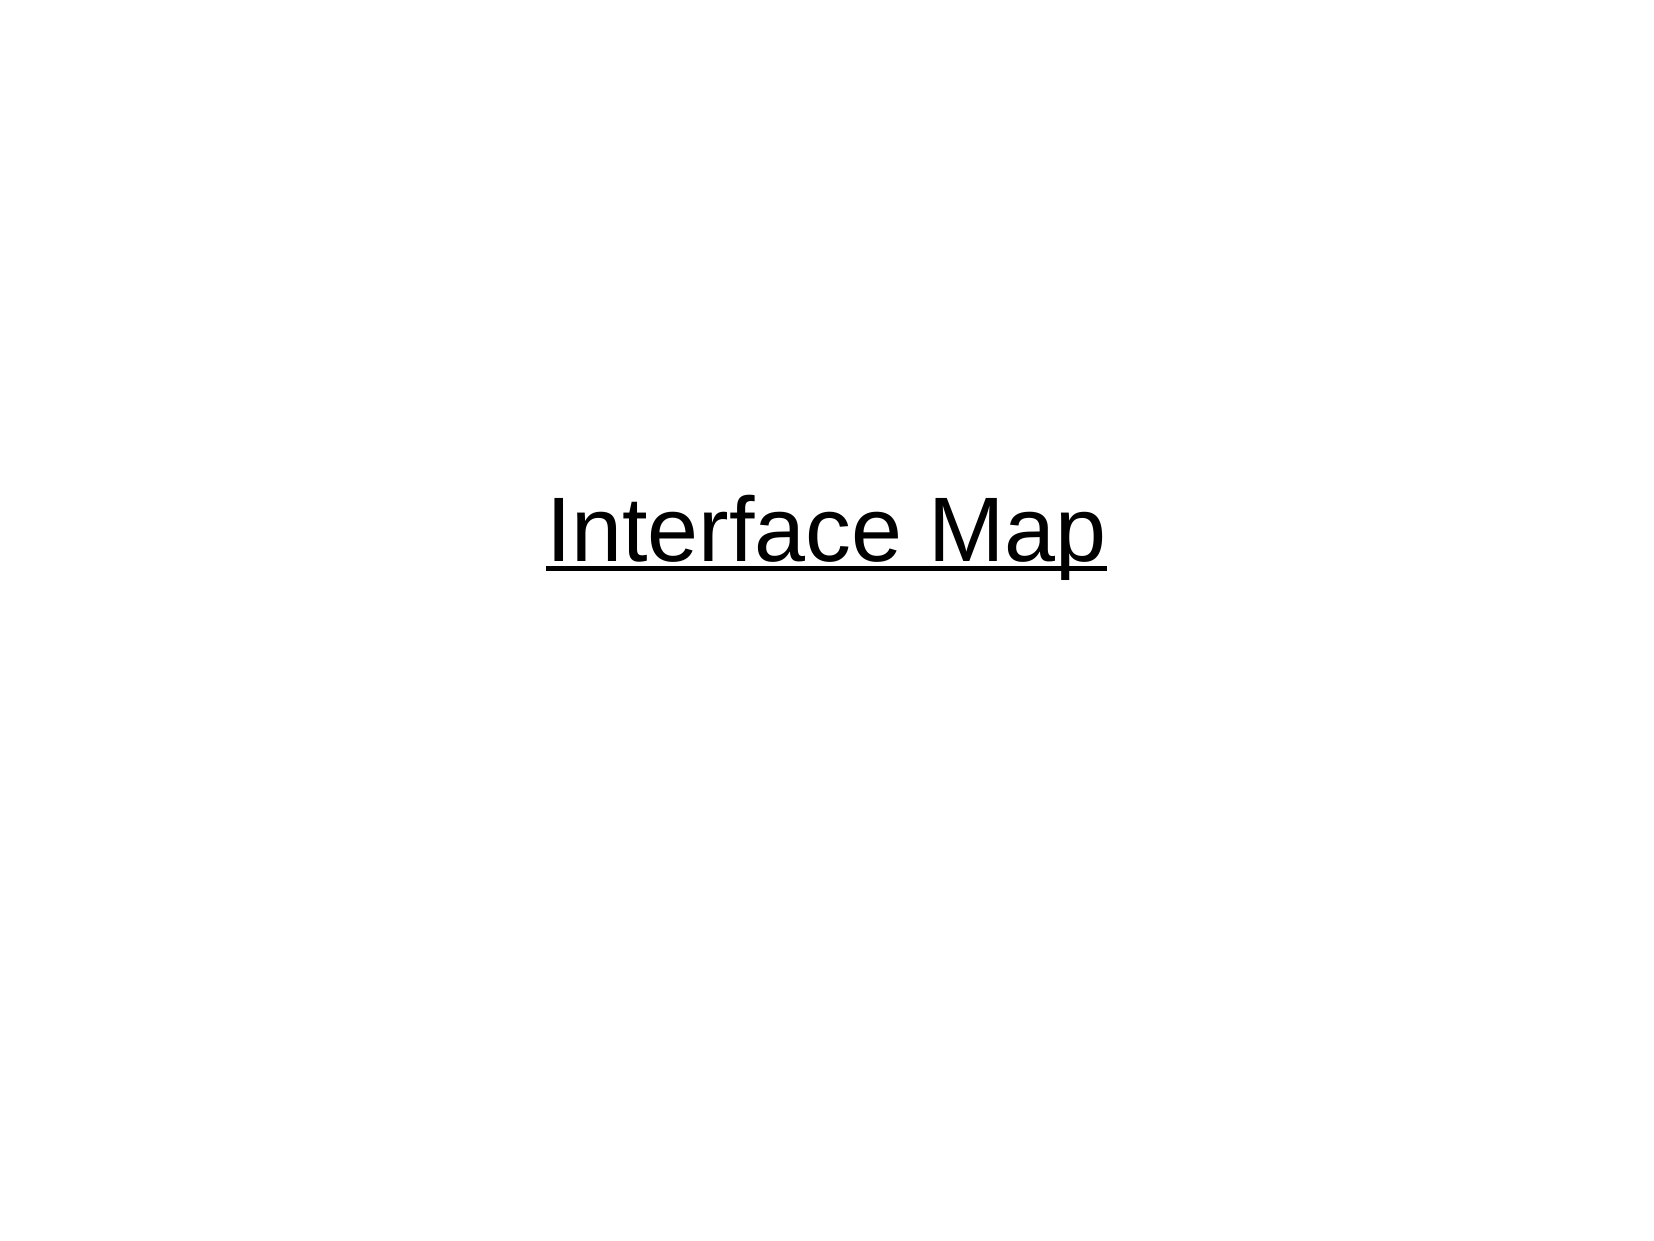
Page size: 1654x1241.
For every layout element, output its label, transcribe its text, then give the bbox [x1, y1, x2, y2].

subtitle Interface Map [82, 49, 1571, 1010]
